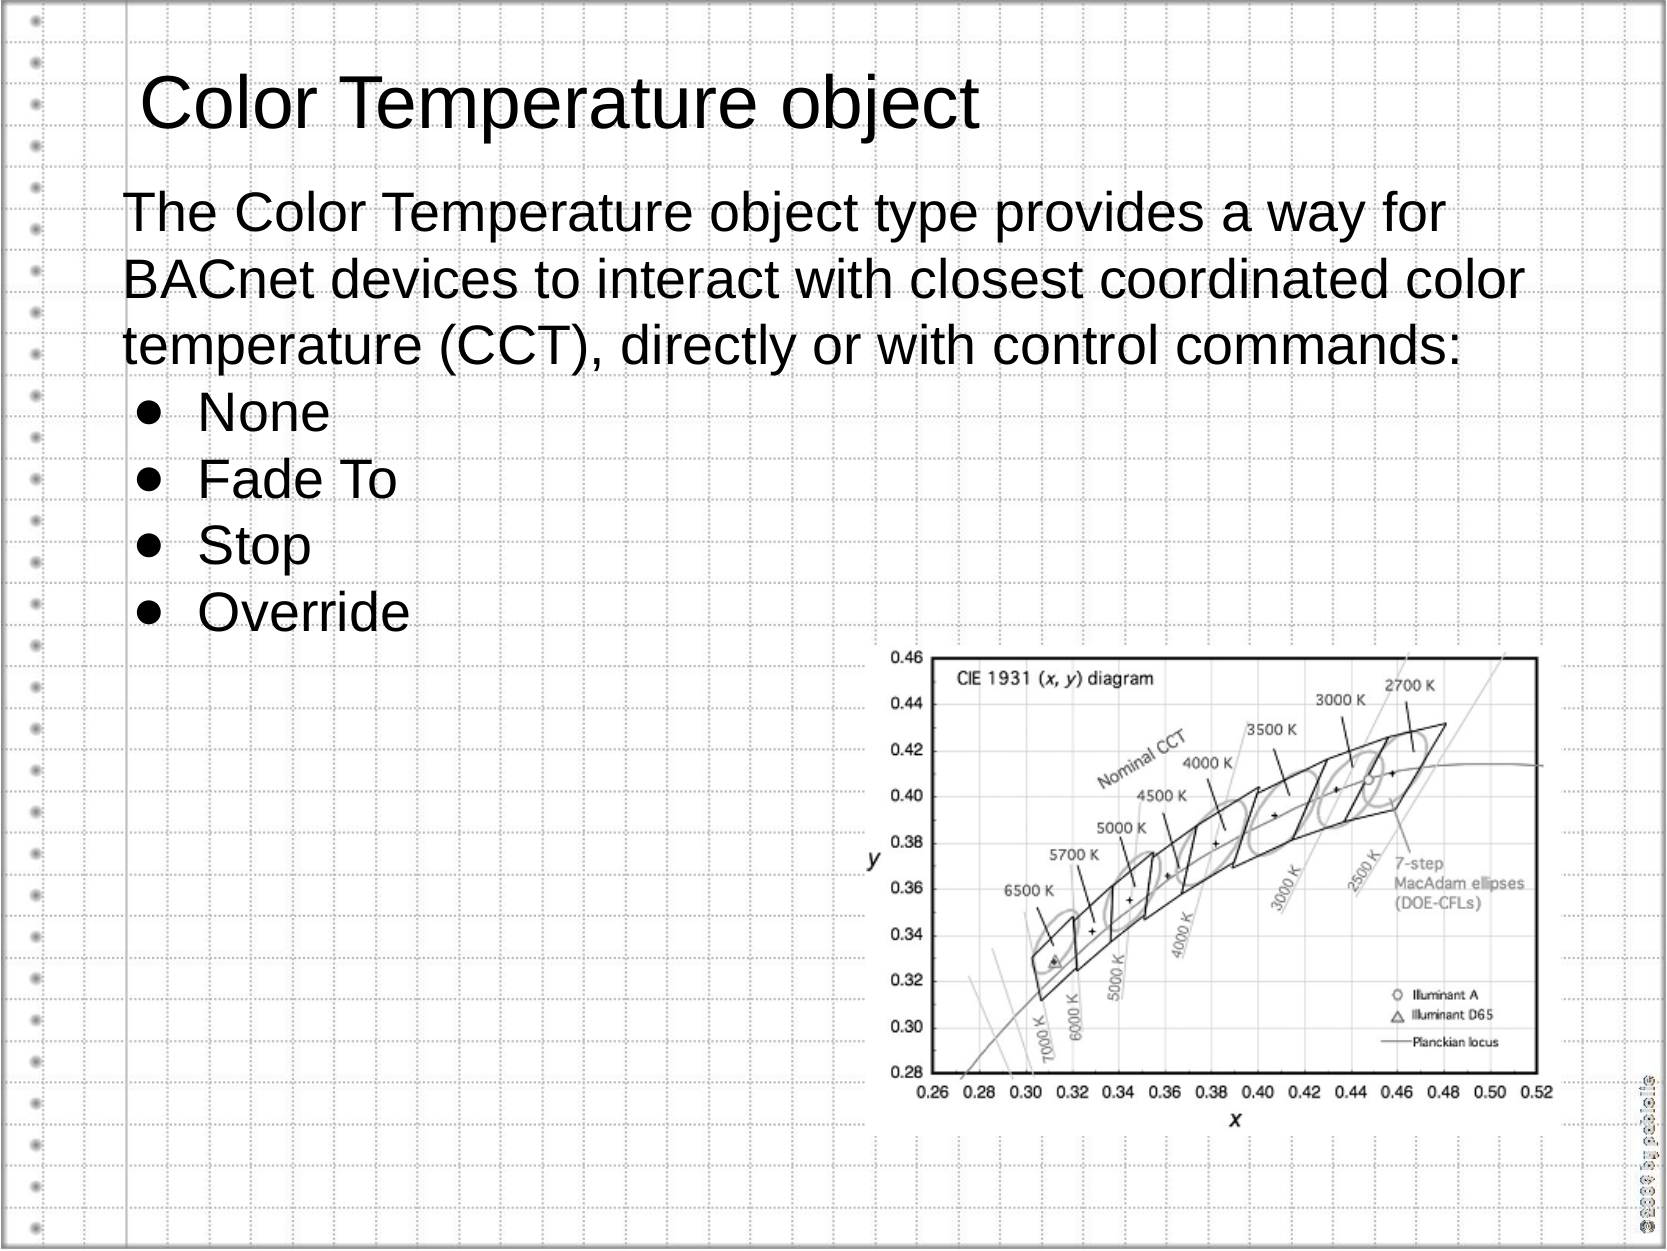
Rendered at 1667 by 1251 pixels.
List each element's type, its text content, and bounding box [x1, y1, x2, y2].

picture [0, 0, 1667, 1250]
list The Color Temperature object type provides a way for BACnet devices to interact with closest coordinated color temperature (CCT), directly or with control commands: None Fade To Stop Override [116, 169, 1615, 1196]
title Color Temperature object [133, 47, 1630, 170]
